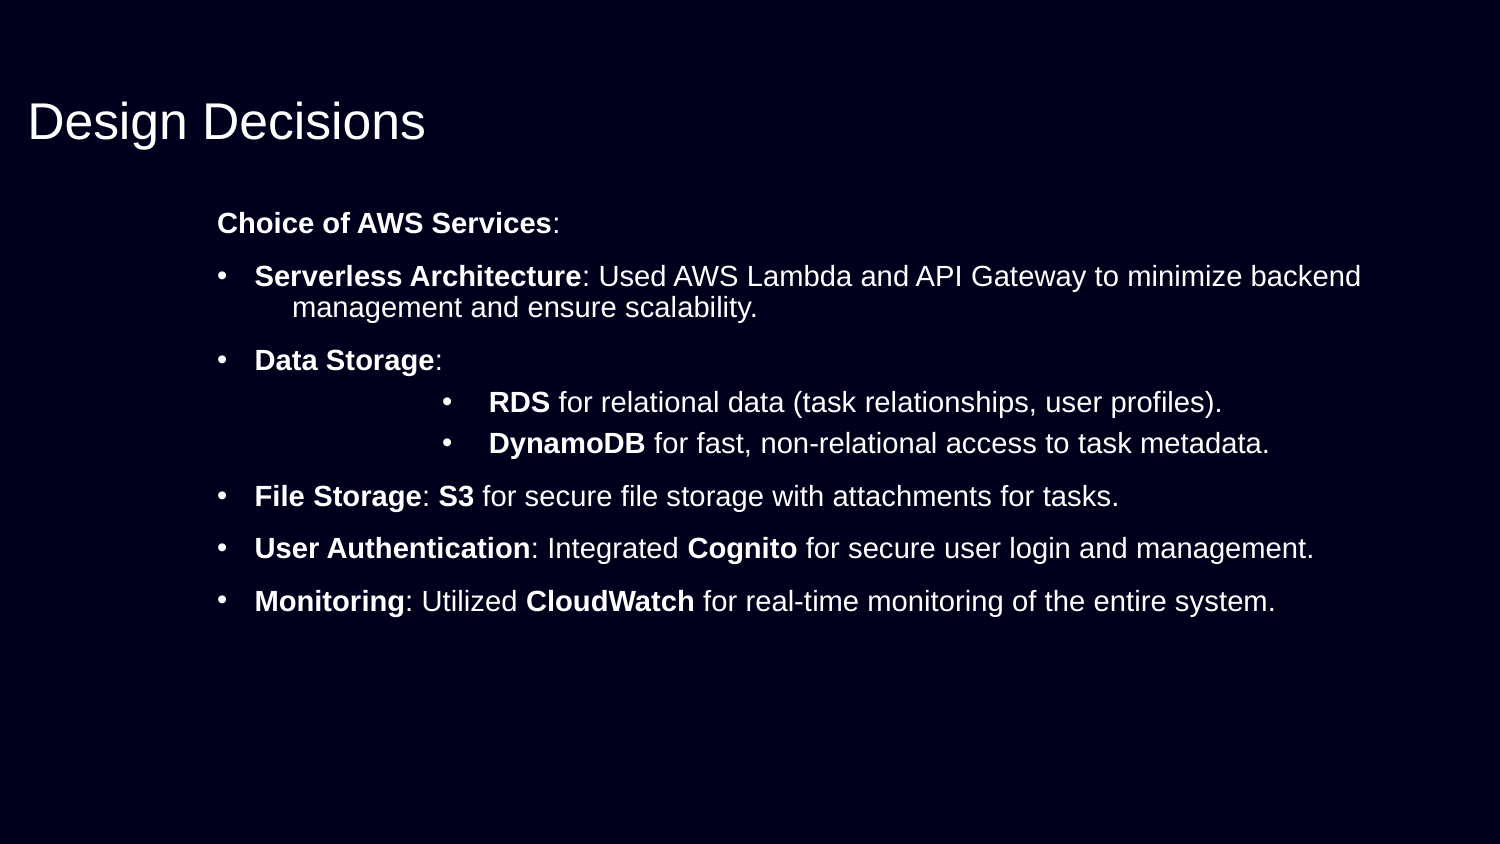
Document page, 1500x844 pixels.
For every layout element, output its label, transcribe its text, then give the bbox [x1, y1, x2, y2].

subtitle Choice of AWS Services: Serverless Architecture: Used AWS Lambda and API Gateway to minimize backend management and ensure scalability. Data Storage: RDS for relational data (task relationships, user profiles). DynamoDB for fast, non-relational access to task metadata. File Storage: S3 for secure file storage with attachments for tasks. User Authentication: Integrated Cognito for secure user login and management. Monitoring: Utilized CloudWatch for real-time monitoring of the entire system. [202, 193, 1500, 715]
title Design Decisions [12, 72, 791, 166]
